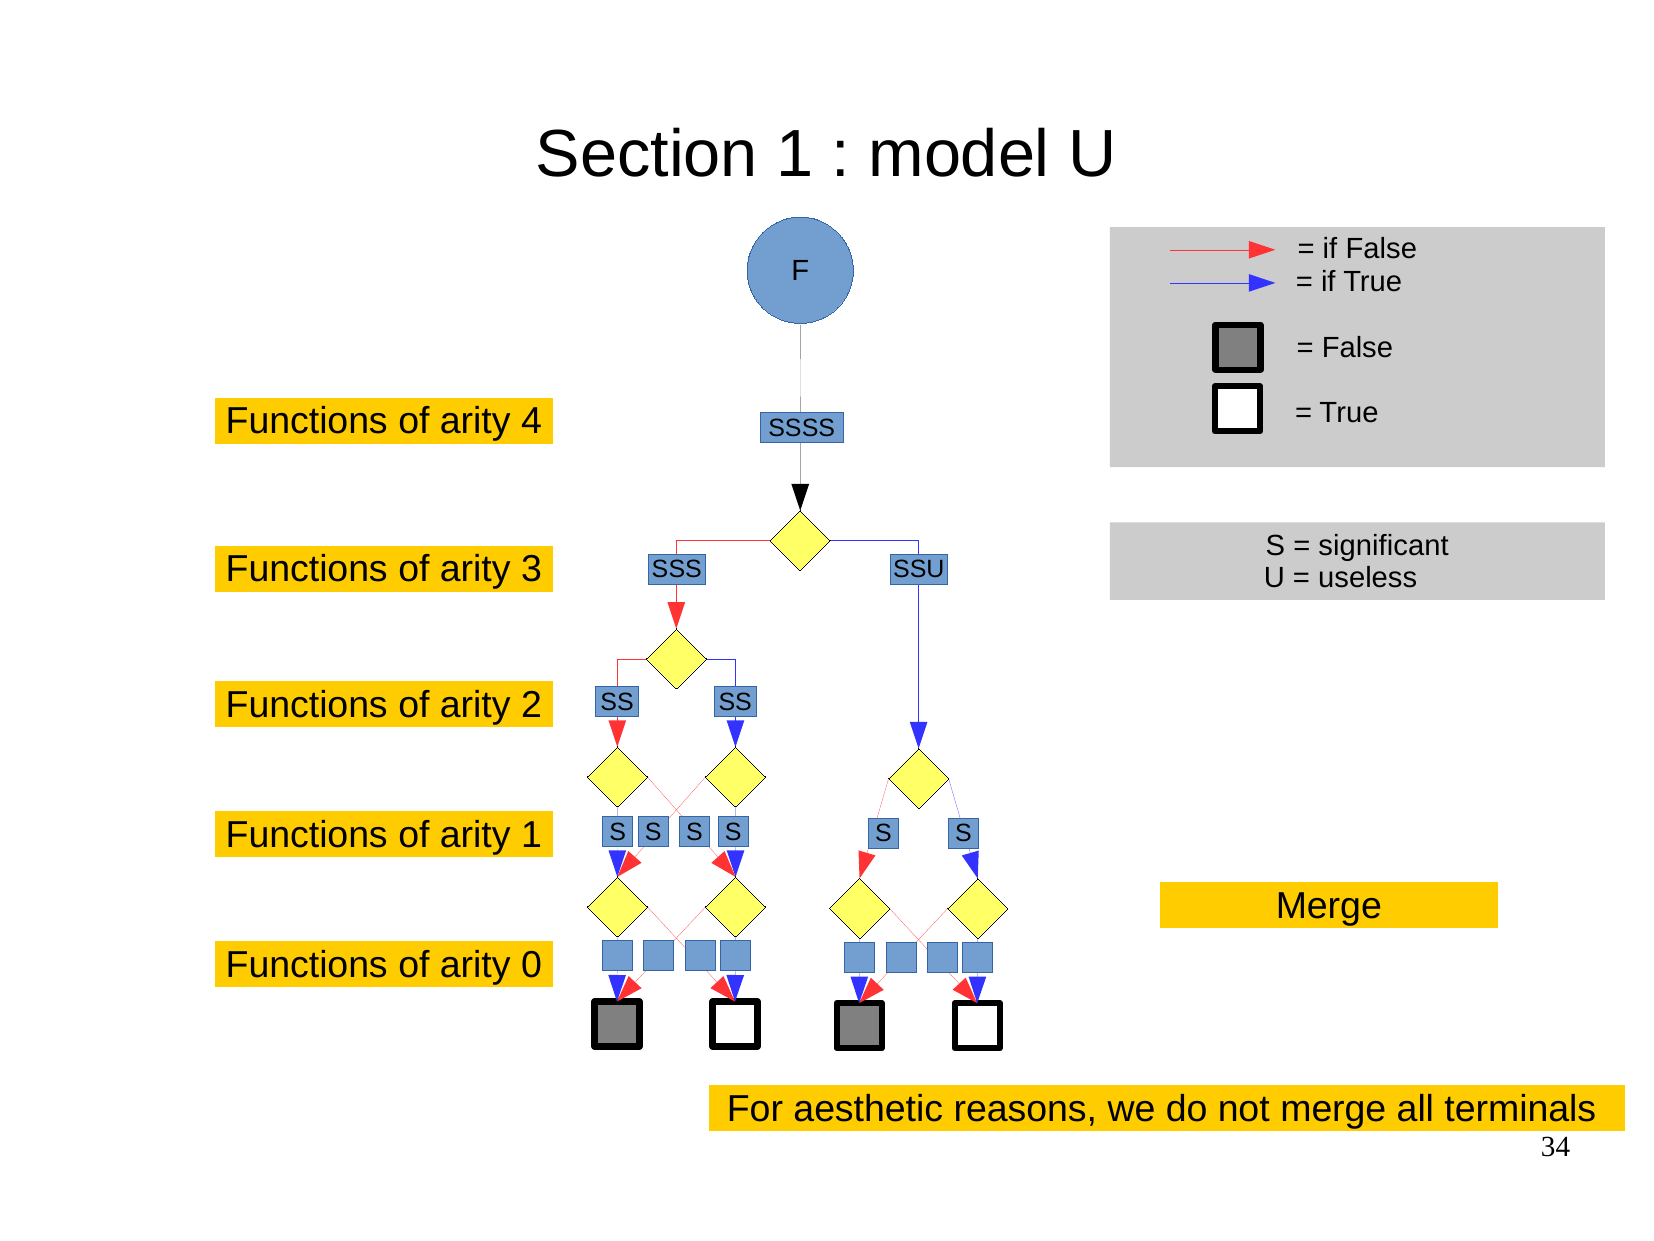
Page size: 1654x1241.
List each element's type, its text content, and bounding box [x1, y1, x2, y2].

text_box [705, 746, 766, 807]
text_box SSS [648, 554, 706, 585]
text_box [602, 940, 633, 971]
text_box SSU [890, 554, 948, 585]
text_box For aesthetic reasons, we do not merge all terminals [709, 1085, 1625, 1131]
text_box Functions of arity 3 [215, 546, 553, 592]
text_box [836, 1003, 882, 1049]
text_box Functions of arity 1 [215, 811, 553, 857]
text_box [720, 940, 751, 971]
text_box = if False = if True = False = True [1109, 227, 1605, 468]
text_box [888, 748, 949, 809]
text_box F [747, 257, 854, 324]
text_box SS [595, 686, 639, 717]
text_box [1215, 386, 1261, 432]
text_box [1215, 324, 1261, 370]
text_box S [602, 816, 633, 847]
text_box S [718, 816, 749, 847]
text_box [594, 1001, 640, 1047]
text_box [587, 746, 648, 807]
text_box [927, 942, 958, 973]
text_box Functions of arity 4 [215, 398, 553, 444]
text_box [947, 878, 1008, 939]
text_box [646, 628, 707, 689]
text_box S = significant U = useless [1109, 522, 1605, 600]
text_box Merge [1160, 882, 1498, 928]
text_box [587, 876, 648, 937]
text_box [770, 510, 831, 571]
text_box [829, 878, 890, 939]
text_box [886, 942, 917, 973]
title Section 1 : model U [82, 49, 1571, 257]
text_box SSSS [760, 412, 844, 443]
text_box S [679, 816, 710, 847]
text_box [712, 1001, 758, 1047]
text_box [705, 876, 766, 937]
text_box Functions of arity 2 [215, 681, 553, 727]
text_box Functions of arity 0 [215, 941, 553, 987]
text_box [685, 940, 716, 971]
text_box [962, 942, 993, 973]
text_box S [638, 816, 669, 847]
text_box [954, 1003, 1000, 1049]
text_box [844, 942, 875, 973]
text_box SS [714, 686, 757, 717]
text_box S [868, 818, 899, 849]
text_box S [948, 818, 979, 849]
text_box [643, 940, 674, 971]
